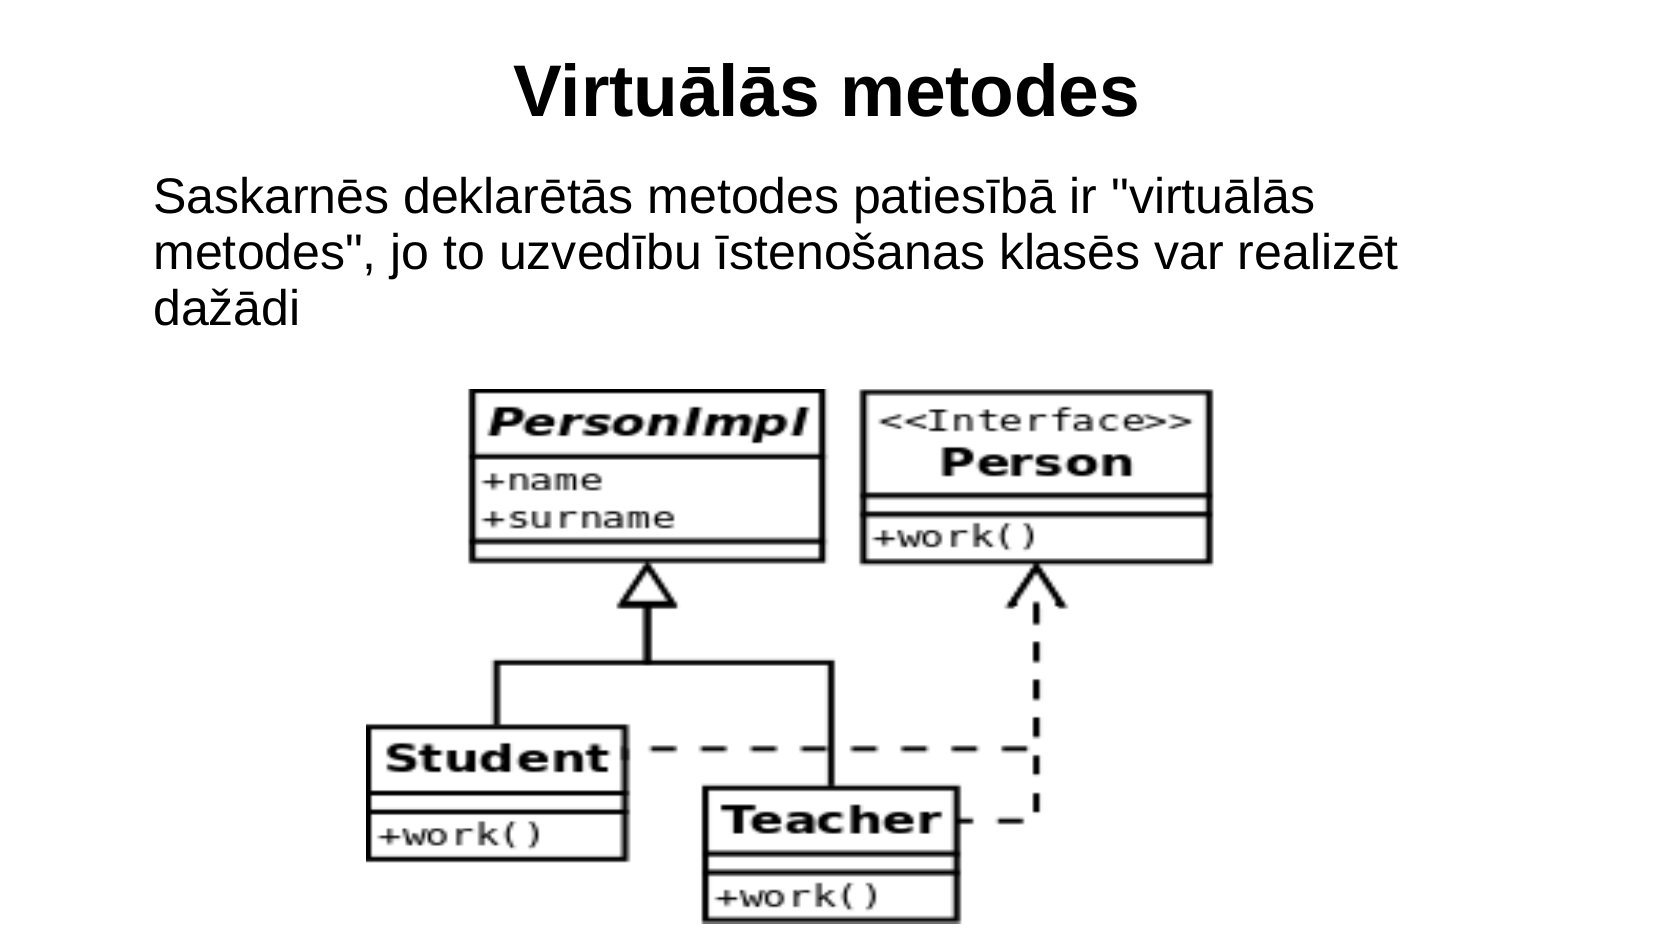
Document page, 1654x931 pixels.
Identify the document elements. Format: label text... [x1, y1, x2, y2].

title Virtuālās metodes [82, 37, 1571, 147]
picture [366, 389, 1217, 924]
list Saskarnēs deklarētās metodes patiesībā ir "virtuālās metodes", jo to uzvedību īstenošanas klasēs var realizēt dažādi [82, 168, 1538, 889]
